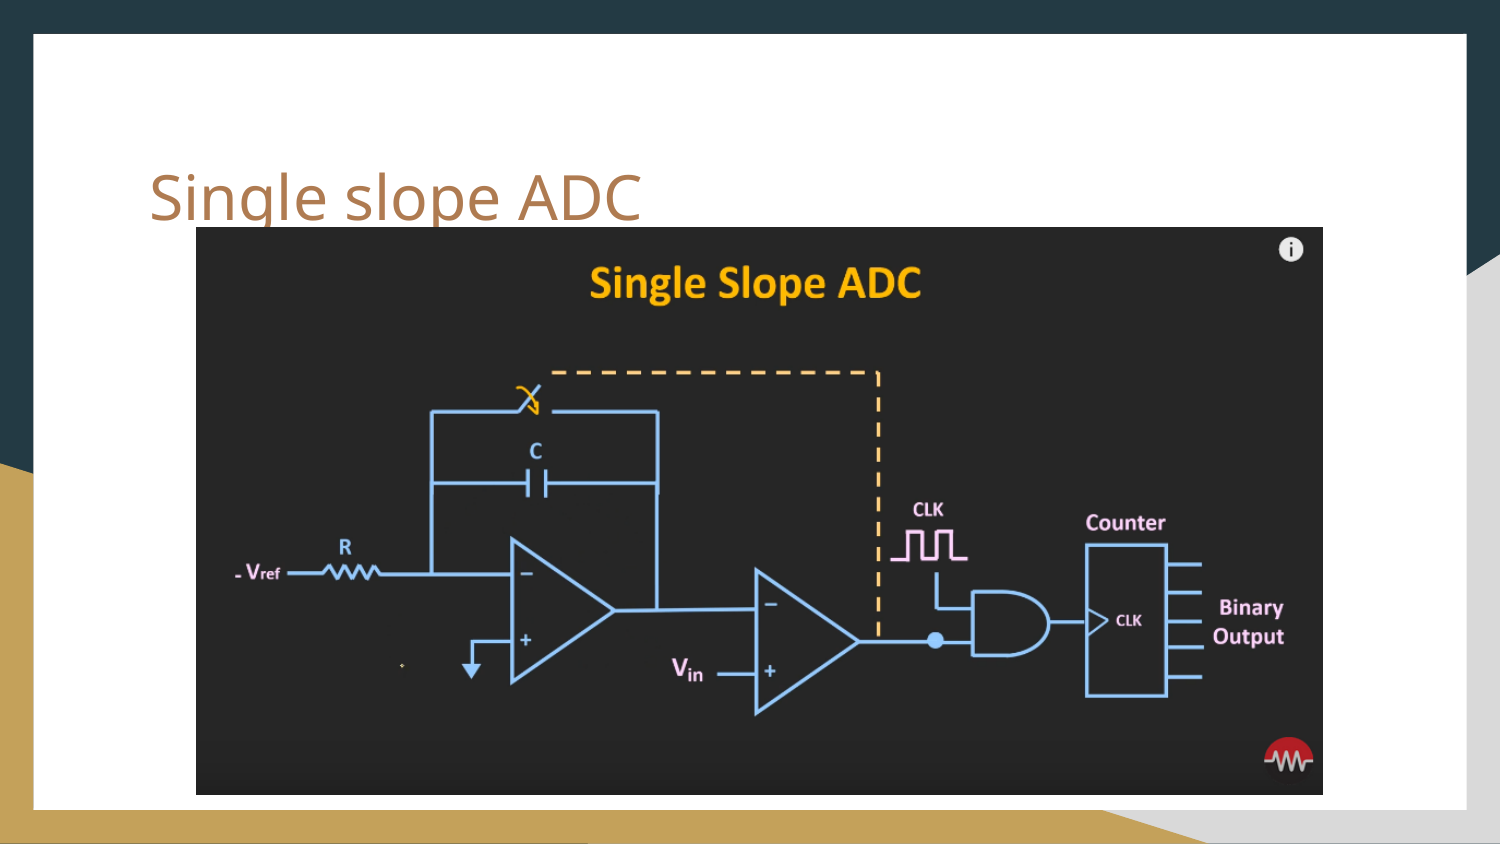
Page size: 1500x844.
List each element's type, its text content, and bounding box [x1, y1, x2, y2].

picture [196, 227, 1323, 795]
title Single slope ADC [134, 138, 1366, 296]
